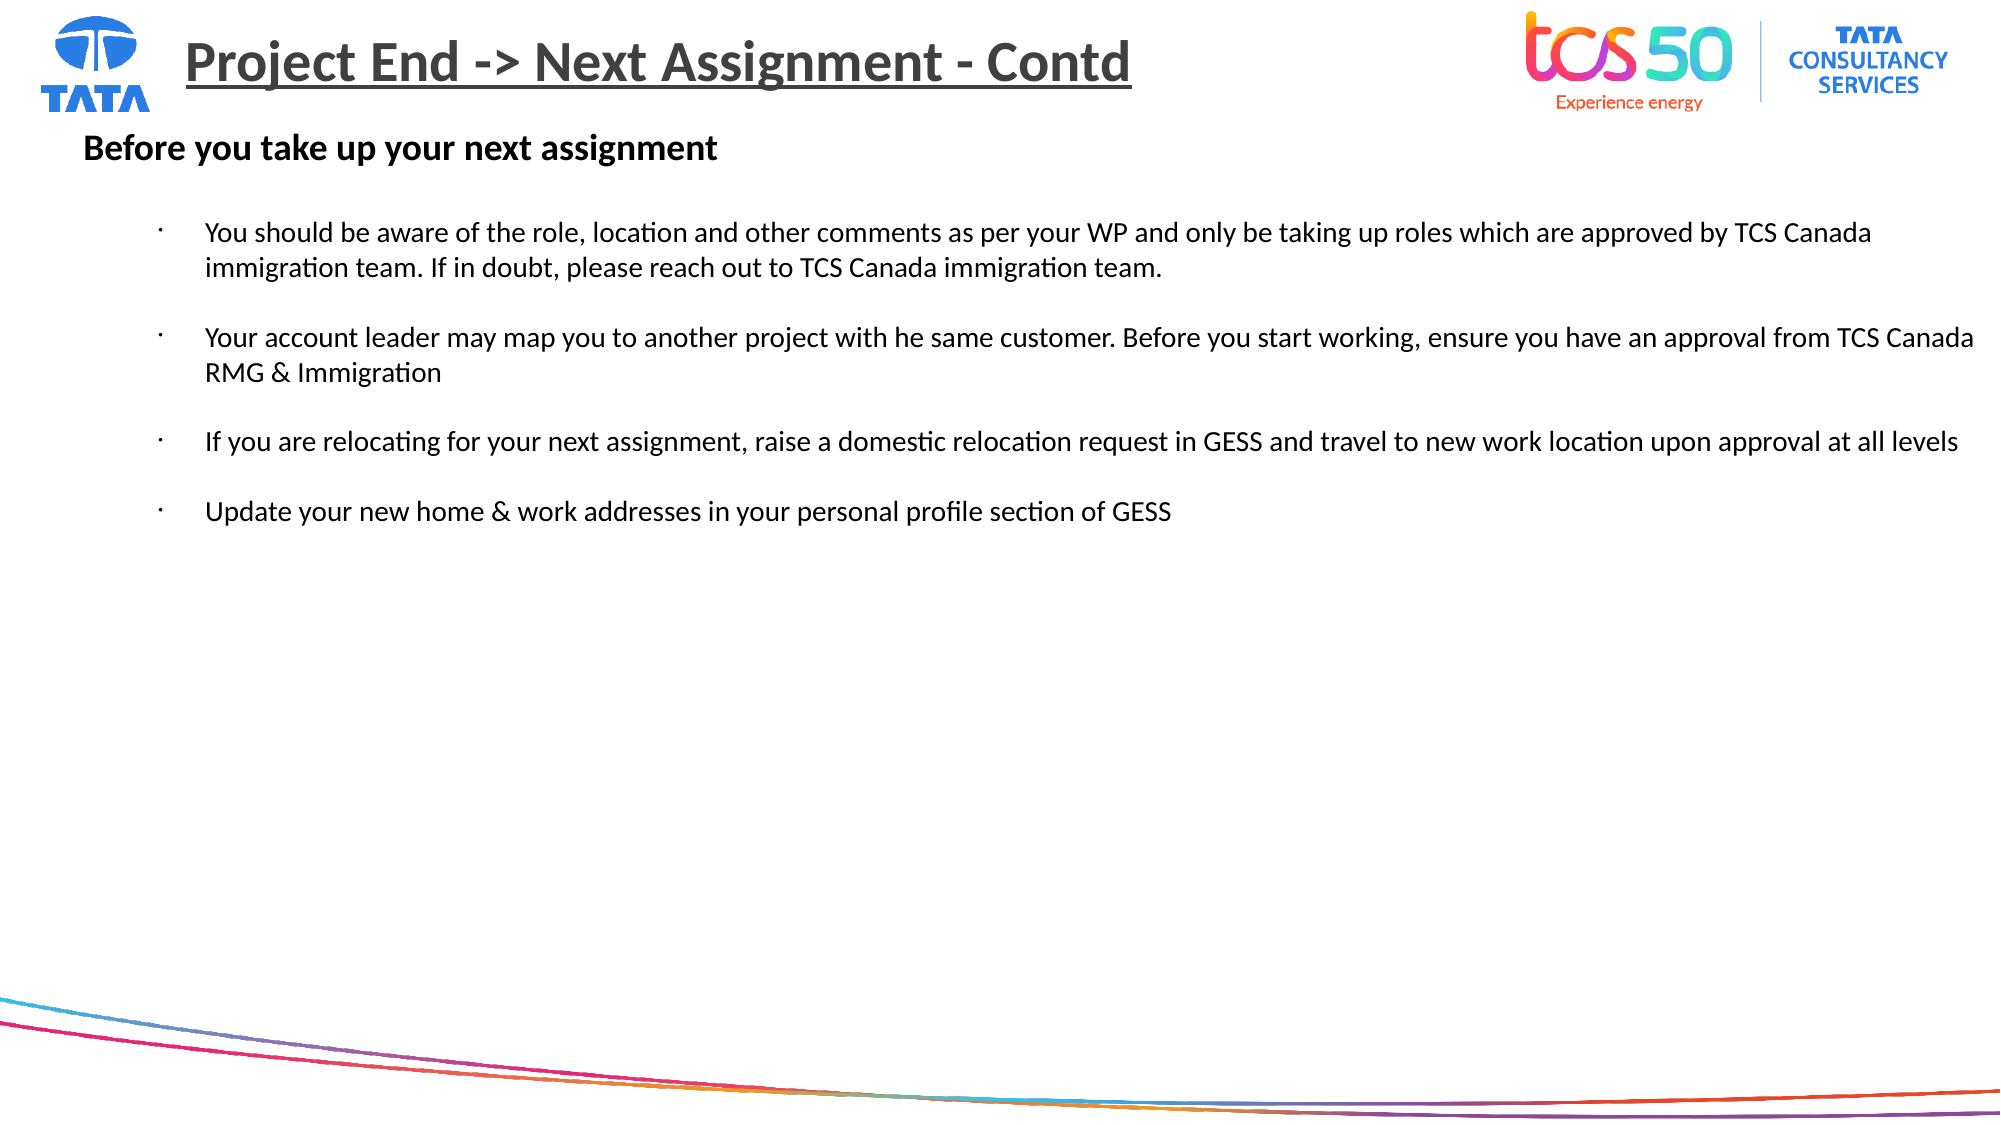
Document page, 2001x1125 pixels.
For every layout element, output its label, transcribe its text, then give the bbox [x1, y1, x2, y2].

picture [41, 16, 150, 112]
picture [0, 949, 2000, 1125]
picture [1526, 11, 1948, 112]
title Project End -> Next Assignment - Contd [171, 26, 1821, 115]
text_box Before you take up your next assignment You should be aware of the role, location and other comments as per your WP and only be taking up roles which are approved by TCS Canada immigration team. If in doubt, please reach out to TCS Canada immigration team. Your account leader may map you to another project with he same customer. Before you start working, ensure you have an approval from TCS Canada RMG & Immigration If you are relocating for your next assignment, raise a domestic relocation request in GESS and travel to new work location upon approval at all levels Update your new home & work addresses in your personal profile section of GESS [68, 115, 2000, 706]
